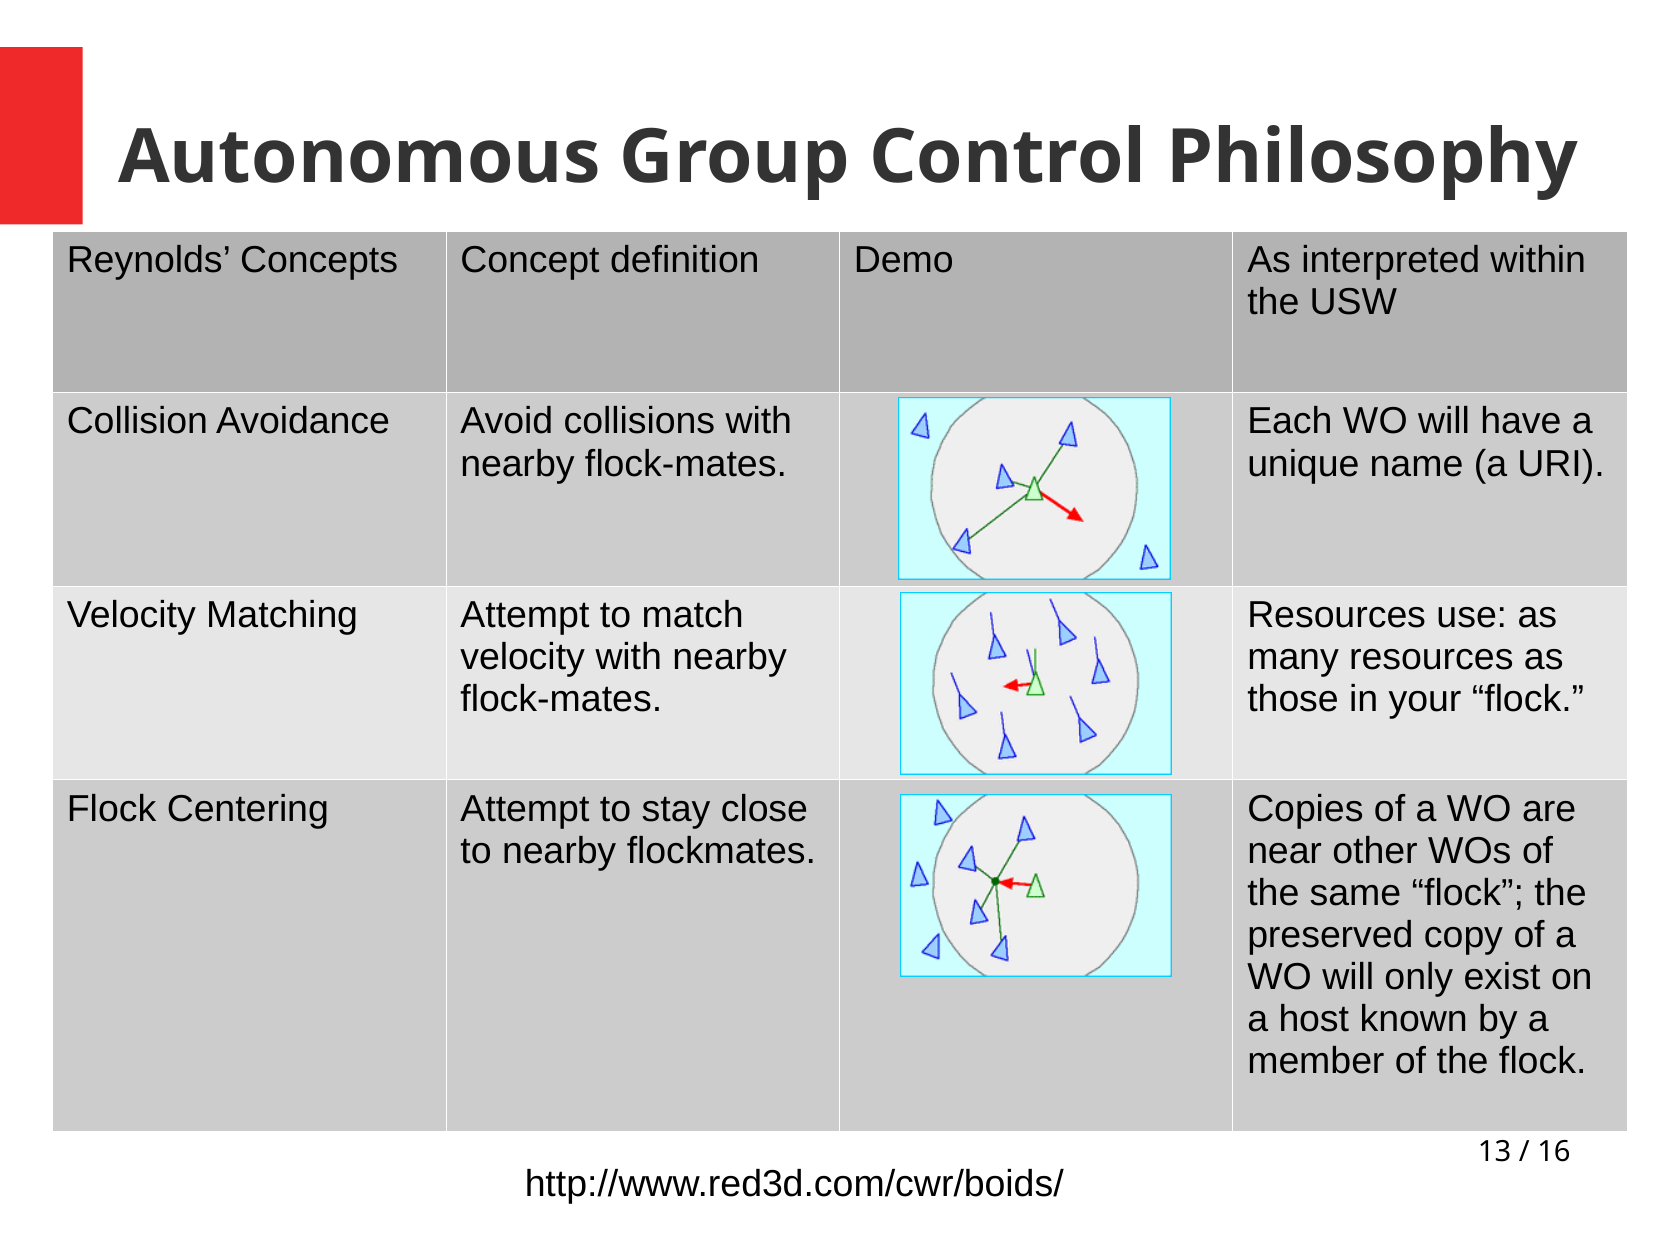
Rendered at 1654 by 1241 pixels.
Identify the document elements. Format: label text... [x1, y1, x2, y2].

table_cell Avoid collisions with nearby flock-mates. [447, 393, 839, 586]
title Autonomous Group Control Philosophy [118, 27, 1606, 231]
table_cell [840, 587, 1232, 779]
table_header Demo [840, 232, 1232, 392]
text_box http://www.red3d.com/cwr/boids/ [510, 1155, 1079, 1212]
table_cell Copies of a WO are near other WOs of the same “flock”; the preserved copy of a WO will only exist on a host known by a member of the flock. [1233, 780, 1627, 1131]
table_cell Flock Centering [53, 780, 446, 1131]
table_header As interpreted within the USW [1233, 232, 1627, 392]
table_cell Attempt to match velocity with nearby flock-mates. [447, 587, 839, 779]
table_cell [840, 393, 1232, 586]
table_cell Resources use: as many resources as those in your “flock.” [1233, 587, 1627, 779]
picture [902, 796, 1170, 975]
table_cell Collision Avoidance [53, 393, 446, 586]
table_header Reynolds’ Concepts [53, 232, 446, 392]
table_cell Each WO will have a unique name (a URI). [1233, 393, 1627, 586]
table_cell Attempt to stay close to nearby flockmates. [447, 780, 839, 1131]
picture [900, 399, 1169, 578]
picture [902, 594, 1170, 773]
table_cell Velocity Matching [53, 587, 446, 779]
table_header Concept definition [447, 232, 839, 392]
table_cell [840, 780, 1232, 1131]
